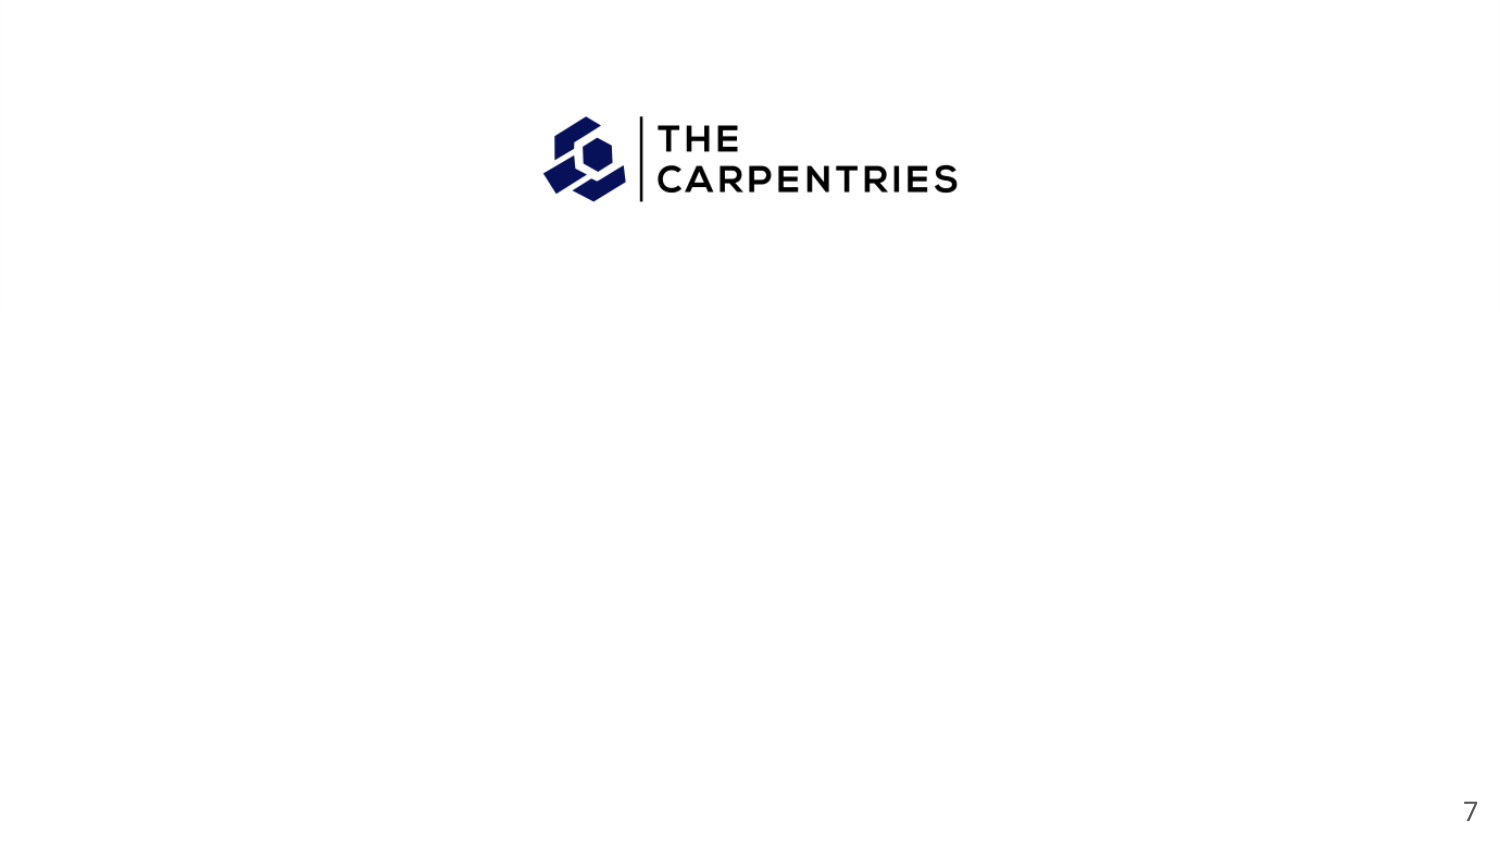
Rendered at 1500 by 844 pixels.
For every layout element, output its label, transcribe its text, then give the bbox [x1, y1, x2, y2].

picture [0, 0, 1500, 316]
slide_number <number> [1403, 779, 1494, 844]
